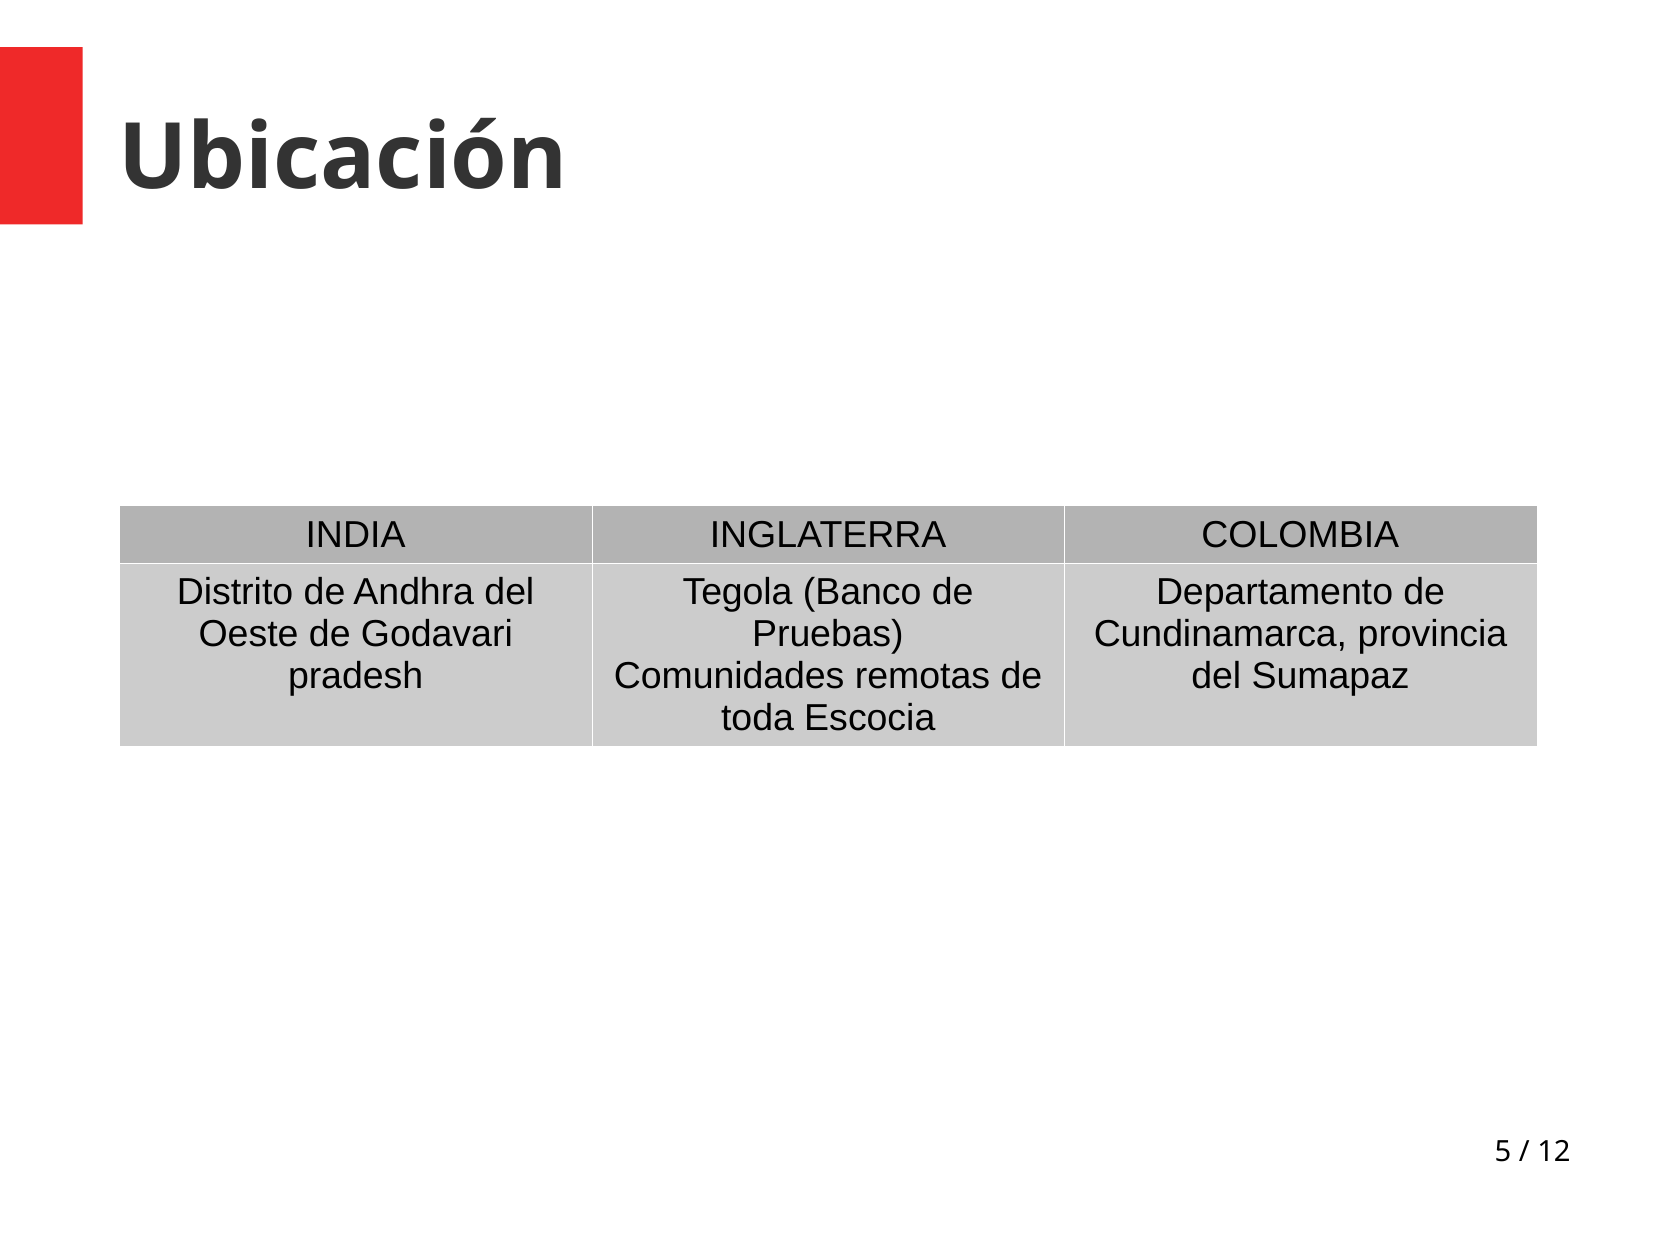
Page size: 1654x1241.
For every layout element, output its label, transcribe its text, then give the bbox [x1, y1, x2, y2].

table_cell Distrito de Andhra del Oeste de Godavari pradesh [120, 564, 592, 746]
table_header COLOMBIA [1065, 506, 1537, 563]
table_cell Tegola (Banco de Pruebas) Comunidades remotas de toda Escocia [593, 564, 1064, 746]
table_cell Departamento de Cundinamarca, provincia del Sumapaz [1065, 564, 1537, 746]
table_header INDIA [120, 506, 592, 563]
title Ubicación [118, 49, 1571, 257]
table_header INGLATERRA [593, 506, 1064, 563]
